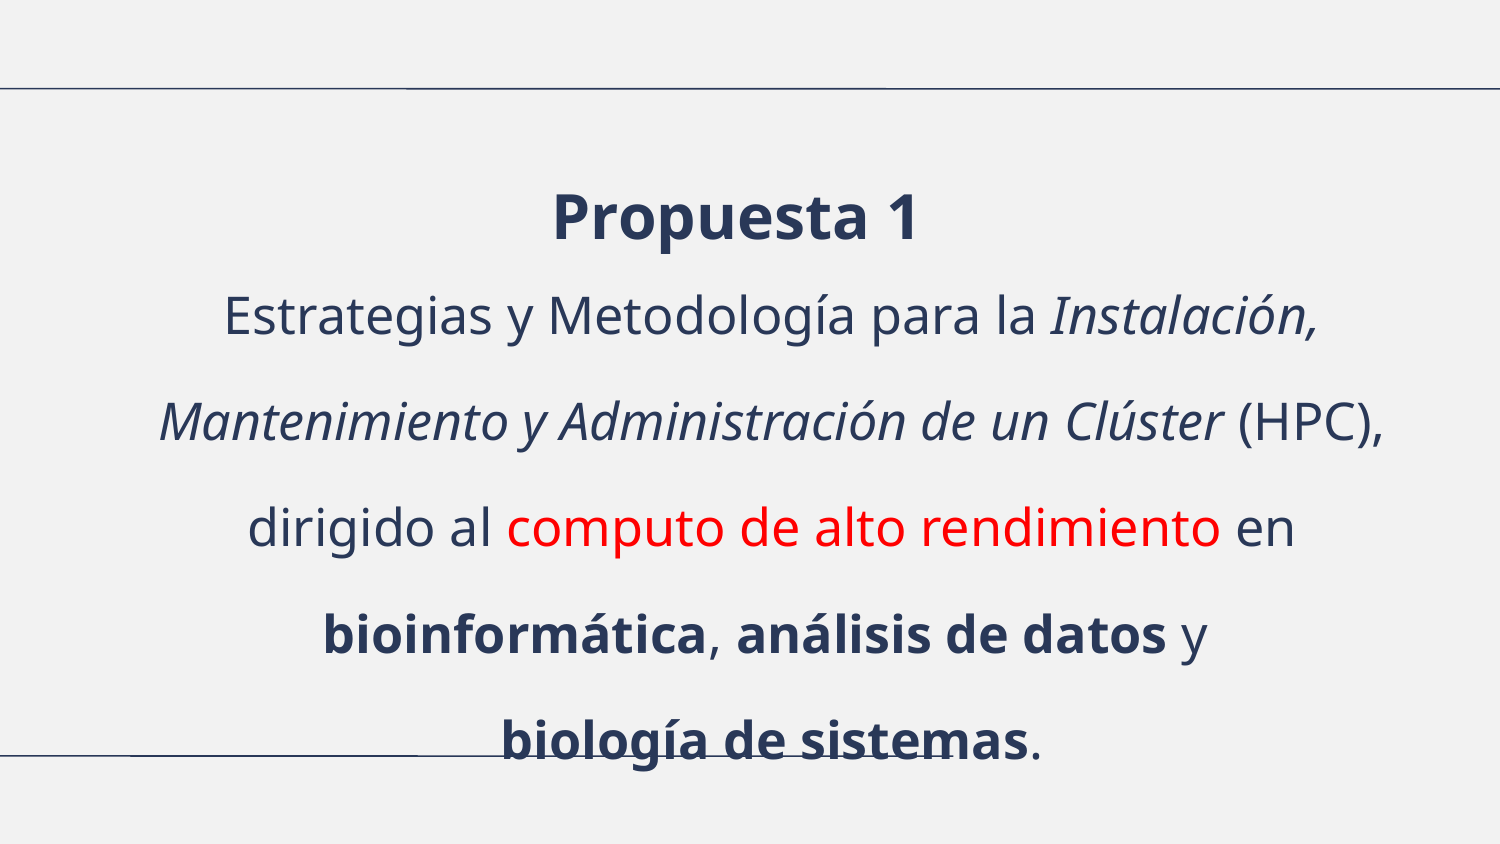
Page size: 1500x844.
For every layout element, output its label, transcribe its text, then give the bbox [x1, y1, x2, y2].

text_box Estrategias y Metodología para la Instalación, Mantenimiento y Administración de un Clúster (HPC), dirigido al computo de alto rendimiento en bioinformática, análisis de datos y biología de sistemas. [91, 236, 1453, 705]
title Propuesta 1 [114, 3, 1360, 225]
